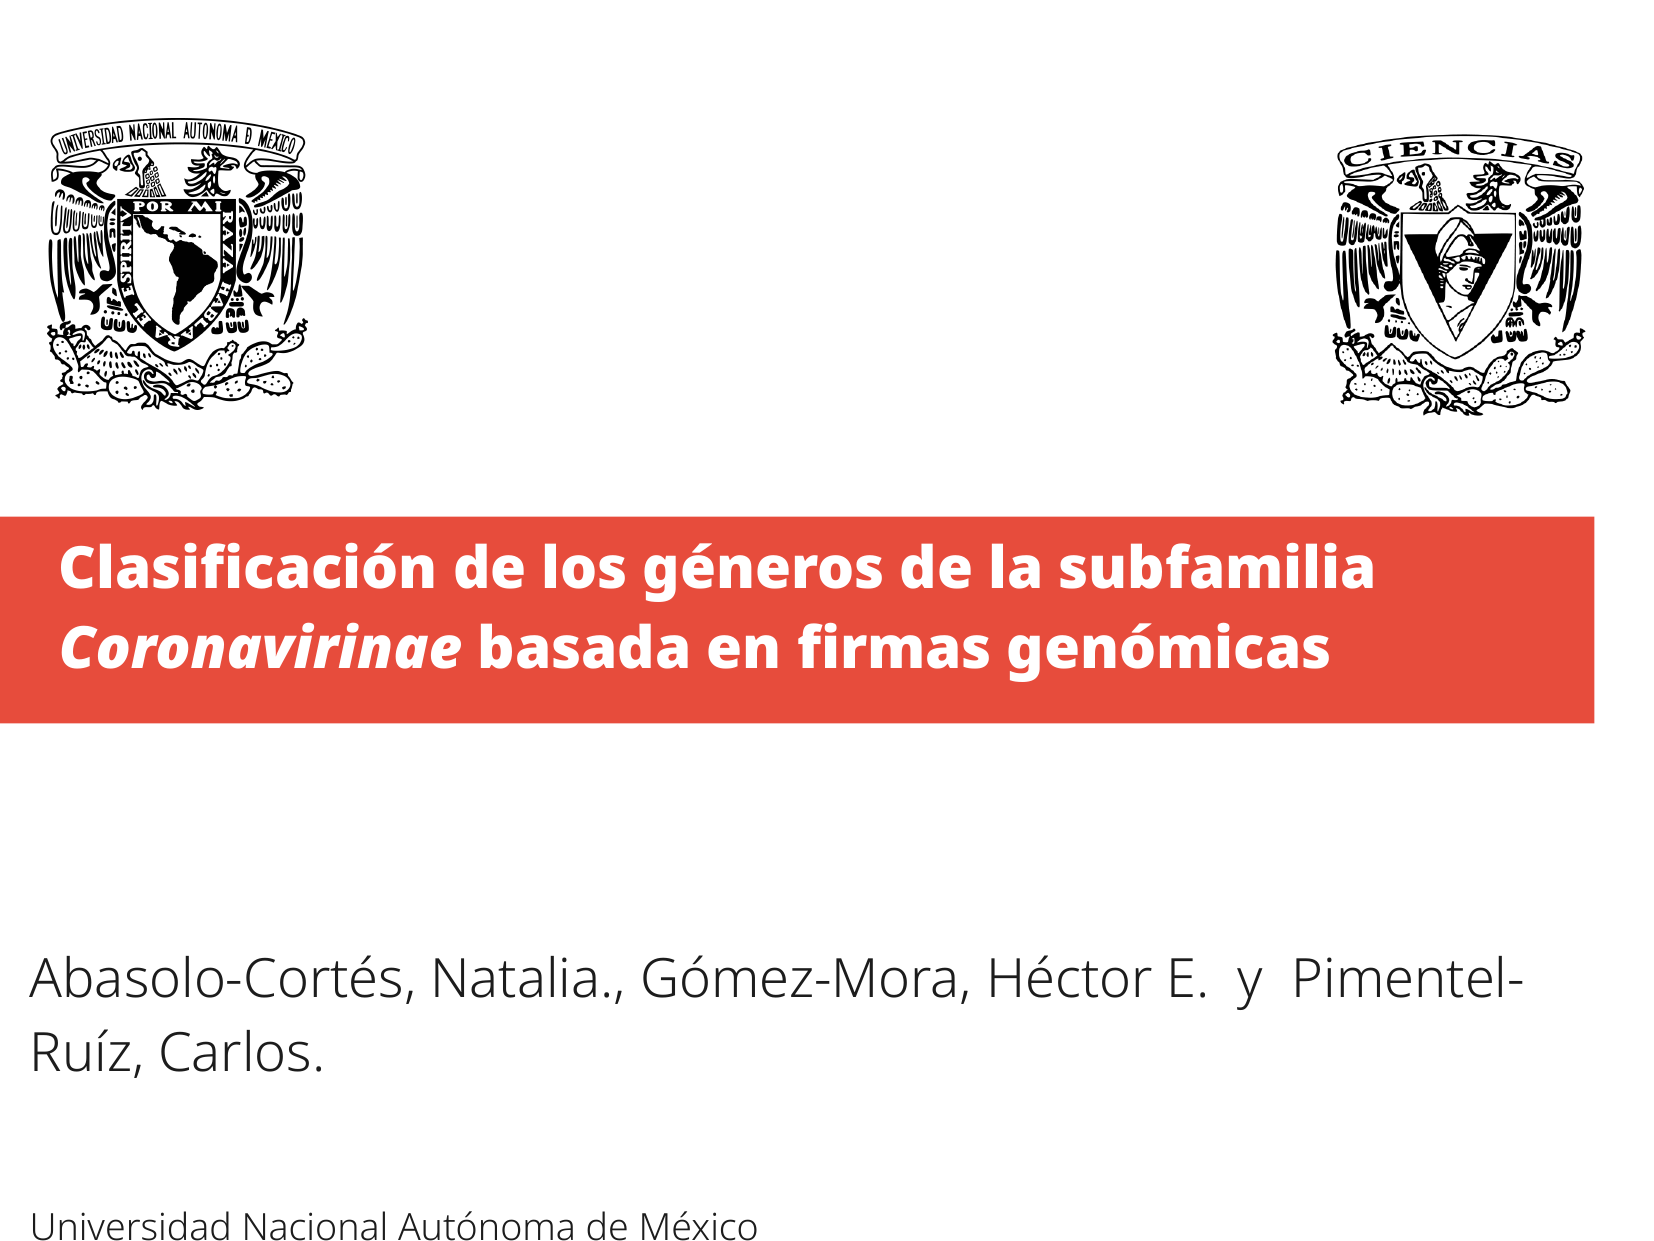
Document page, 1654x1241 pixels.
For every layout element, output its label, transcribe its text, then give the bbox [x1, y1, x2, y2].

subtitle Abasolo-Cortés, Natalia., Gómez-Mora, Héctor E. y Pimentel-Ruíz, Carlos. Universidad Nacional Autónoma de México Facultad de Ciencias Ciencias de la Computación Genómica Computacional 7075 [29, 791, 1536, 1205]
title Clasificación de los géneros de la subfamilia Coronavirinae basada en firmas genómicas [59, 537, 1595, 686]
picture [1322, 118, 1595, 430]
picture [47, 118, 308, 410]
